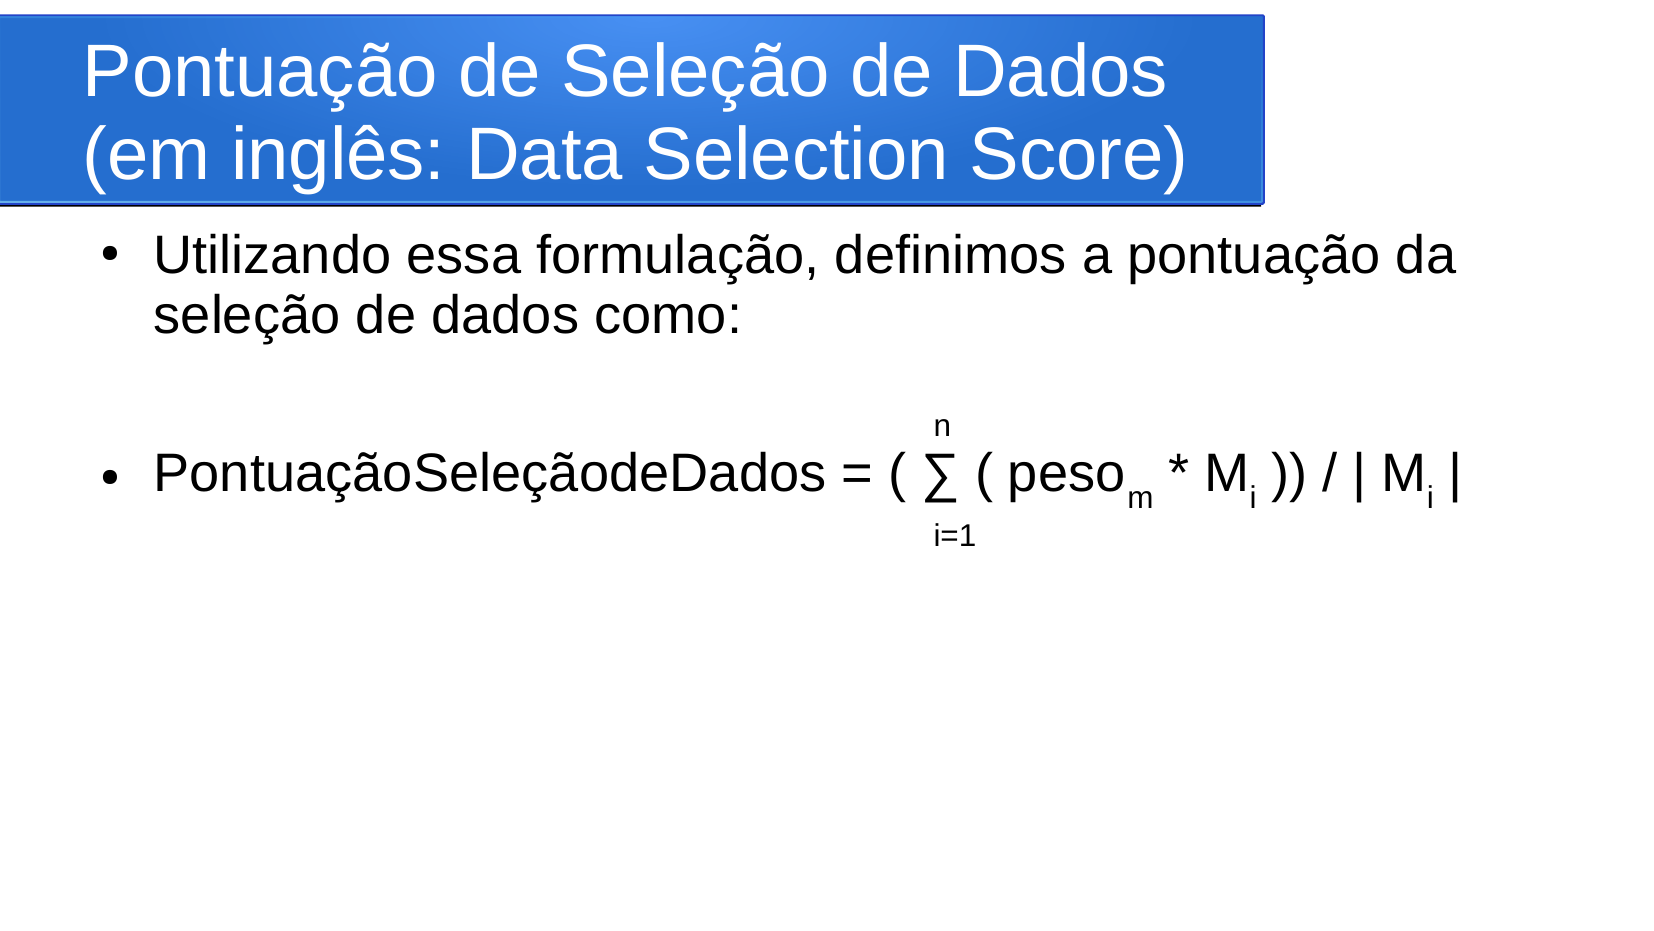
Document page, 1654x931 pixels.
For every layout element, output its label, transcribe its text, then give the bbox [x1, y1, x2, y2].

list Utilizando essa formulação, definimos a pontuação da seleção de dados como: n PontuaçãoSeleçãodeDados = ( ∑ ( pesom * Mi )) / | Mi | i=1 [82, 224, 1571, 764]
title Pontuação de Seleção de Dados (em inglês: Data Selection Score) [82, 29, 1235, 196]
